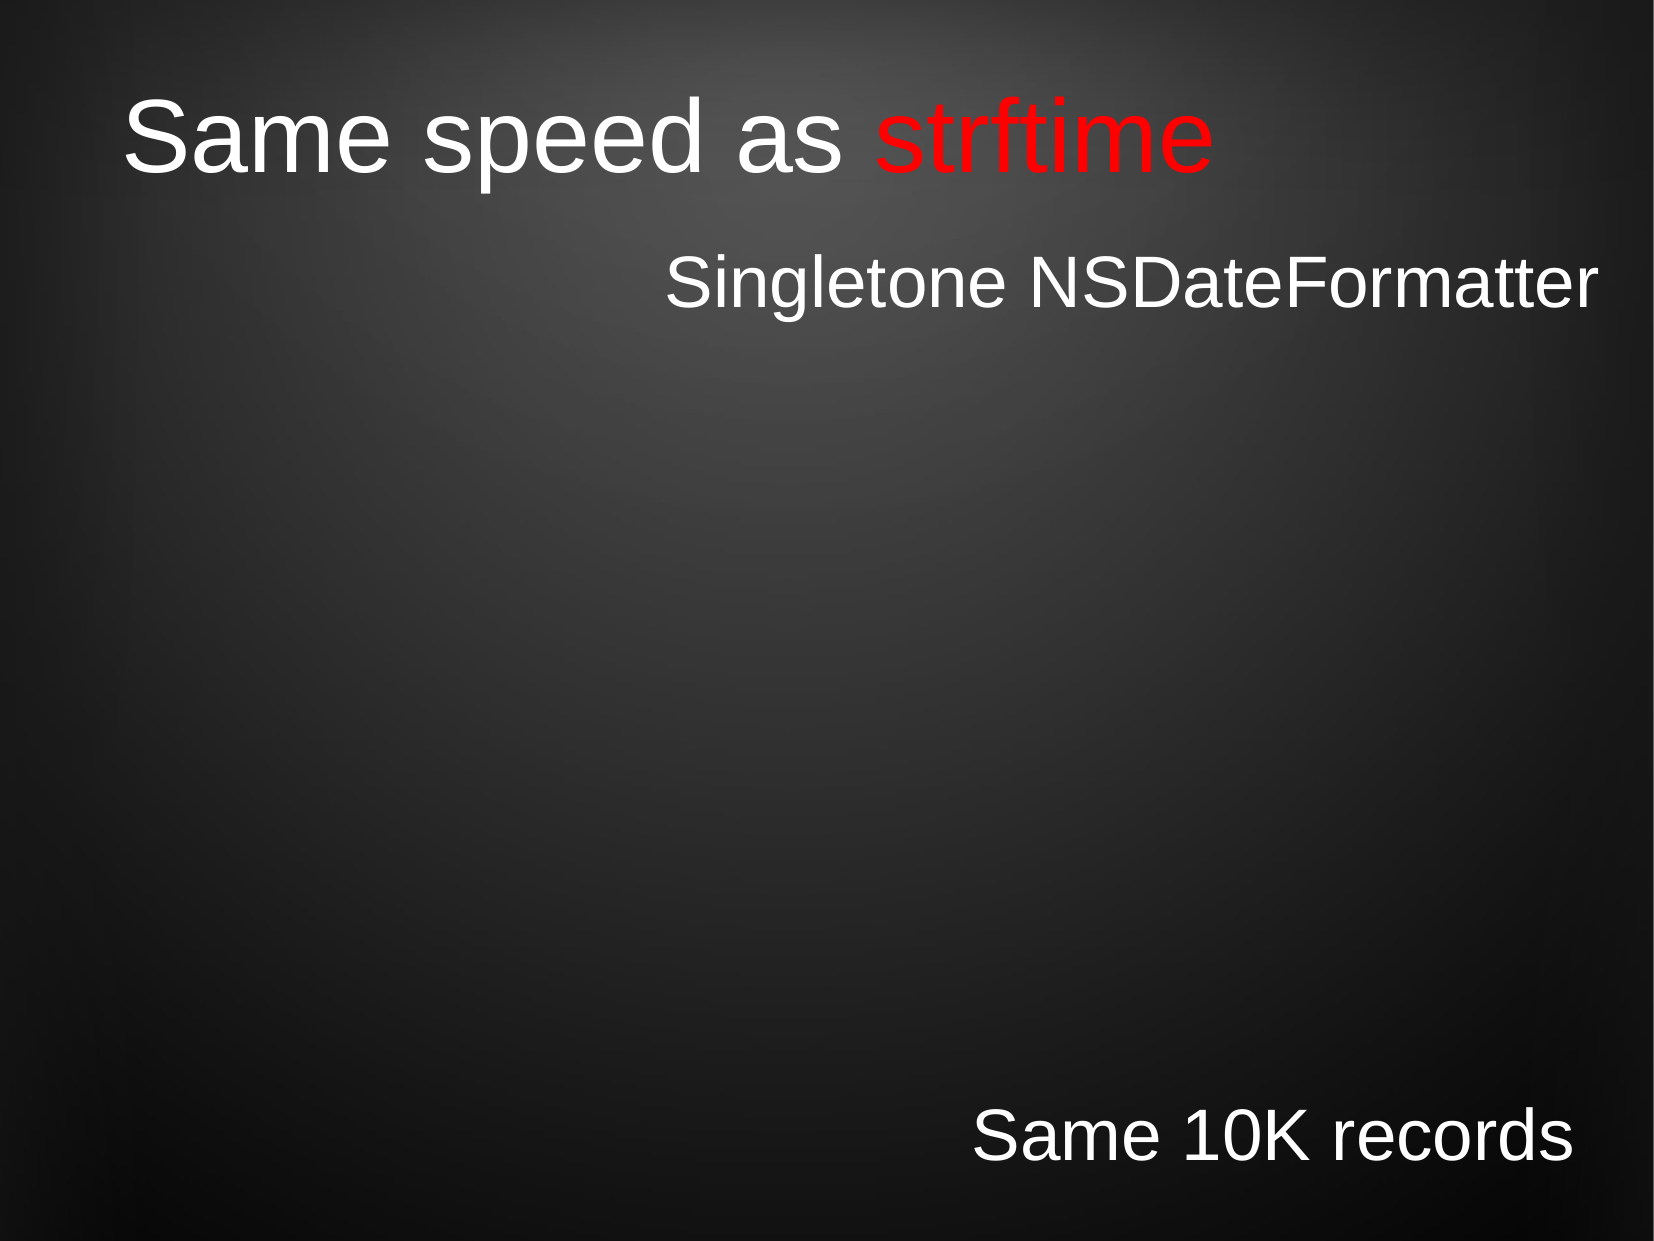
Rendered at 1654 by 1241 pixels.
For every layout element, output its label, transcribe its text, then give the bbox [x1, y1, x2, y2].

text_box Same 10K records [956, 1086, 1607, 1183]
text_box Same speed as strftime [106, 70, 1583, 202]
text_box Singletone NSDateFormatter [649, 234, 1642, 331]
picture [0, 0, 1654, 1241]
